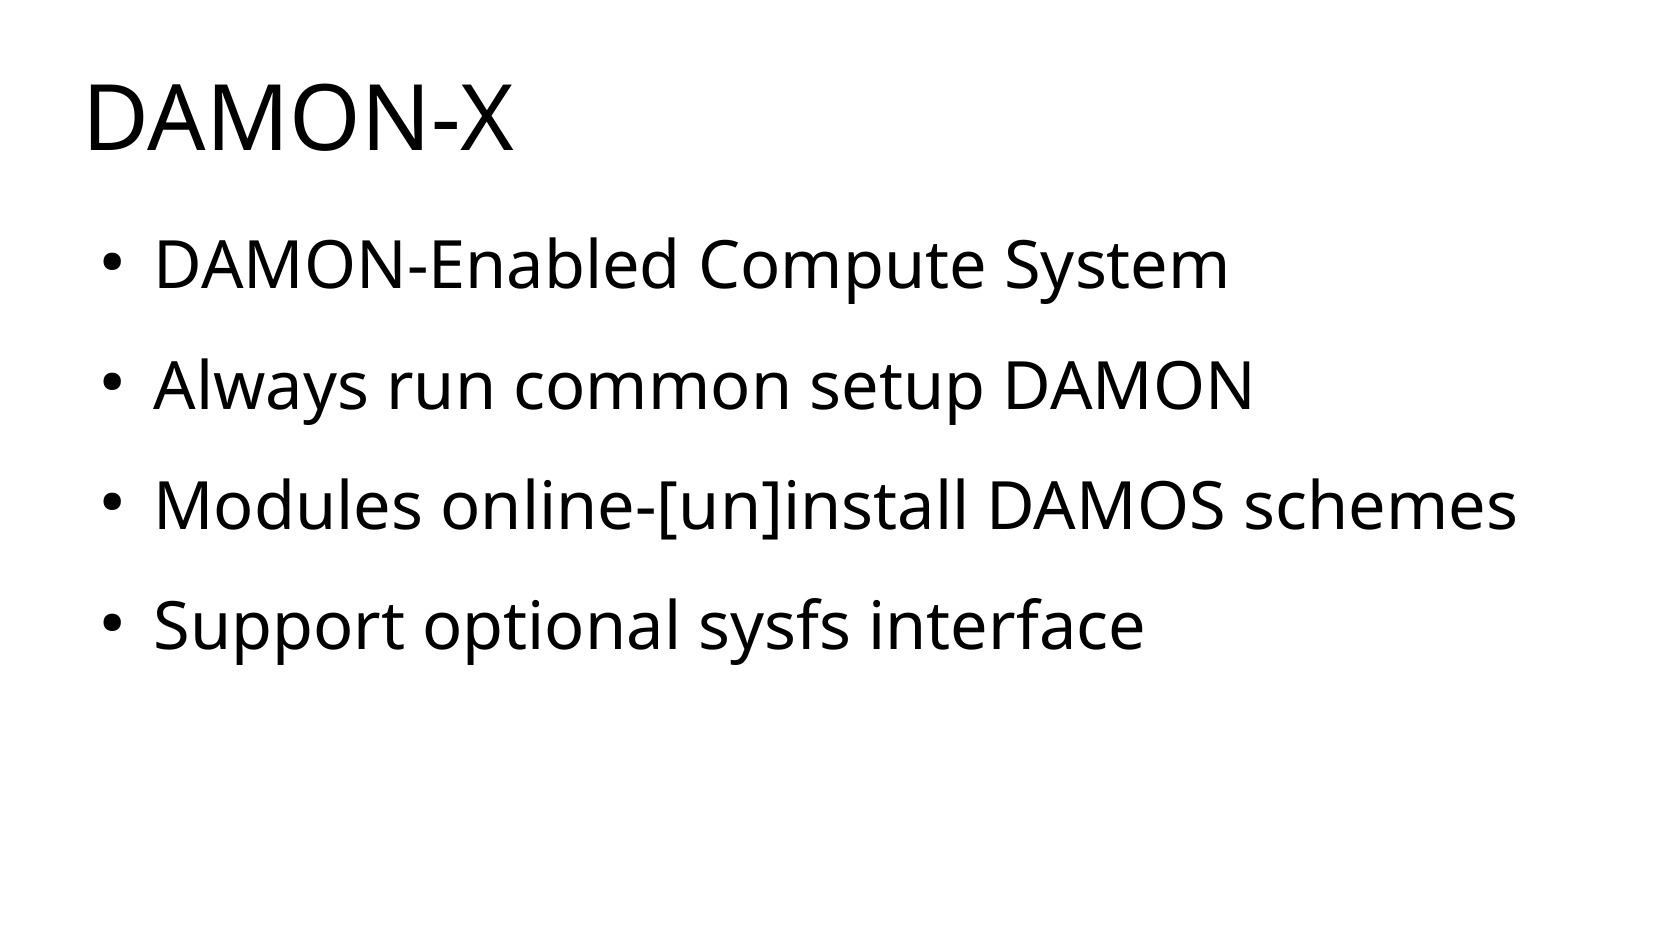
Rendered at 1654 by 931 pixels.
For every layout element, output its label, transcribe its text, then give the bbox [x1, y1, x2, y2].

title DAMON-X [82, 37, 1571, 193]
list DAMON-Enabled Compute System Always run common setup DAMON Modules online-[un]install DAMOS schemes Support optional sysfs interface [82, 217, 1571, 758]
